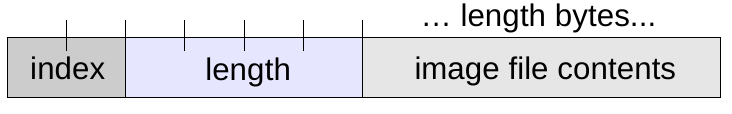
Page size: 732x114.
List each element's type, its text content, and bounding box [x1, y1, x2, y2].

text_box … length bytes... [405, 0, 671, 41]
text_box [245, 38, 303, 45]
text_box index [15, 44, 121, 95]
text_box image file contents [399, 43, 692, 94]
text_box length [190, 45, 306, 95]
text_box [8, 38, 125, 97]
text_box [126, 37, 721, 98]
